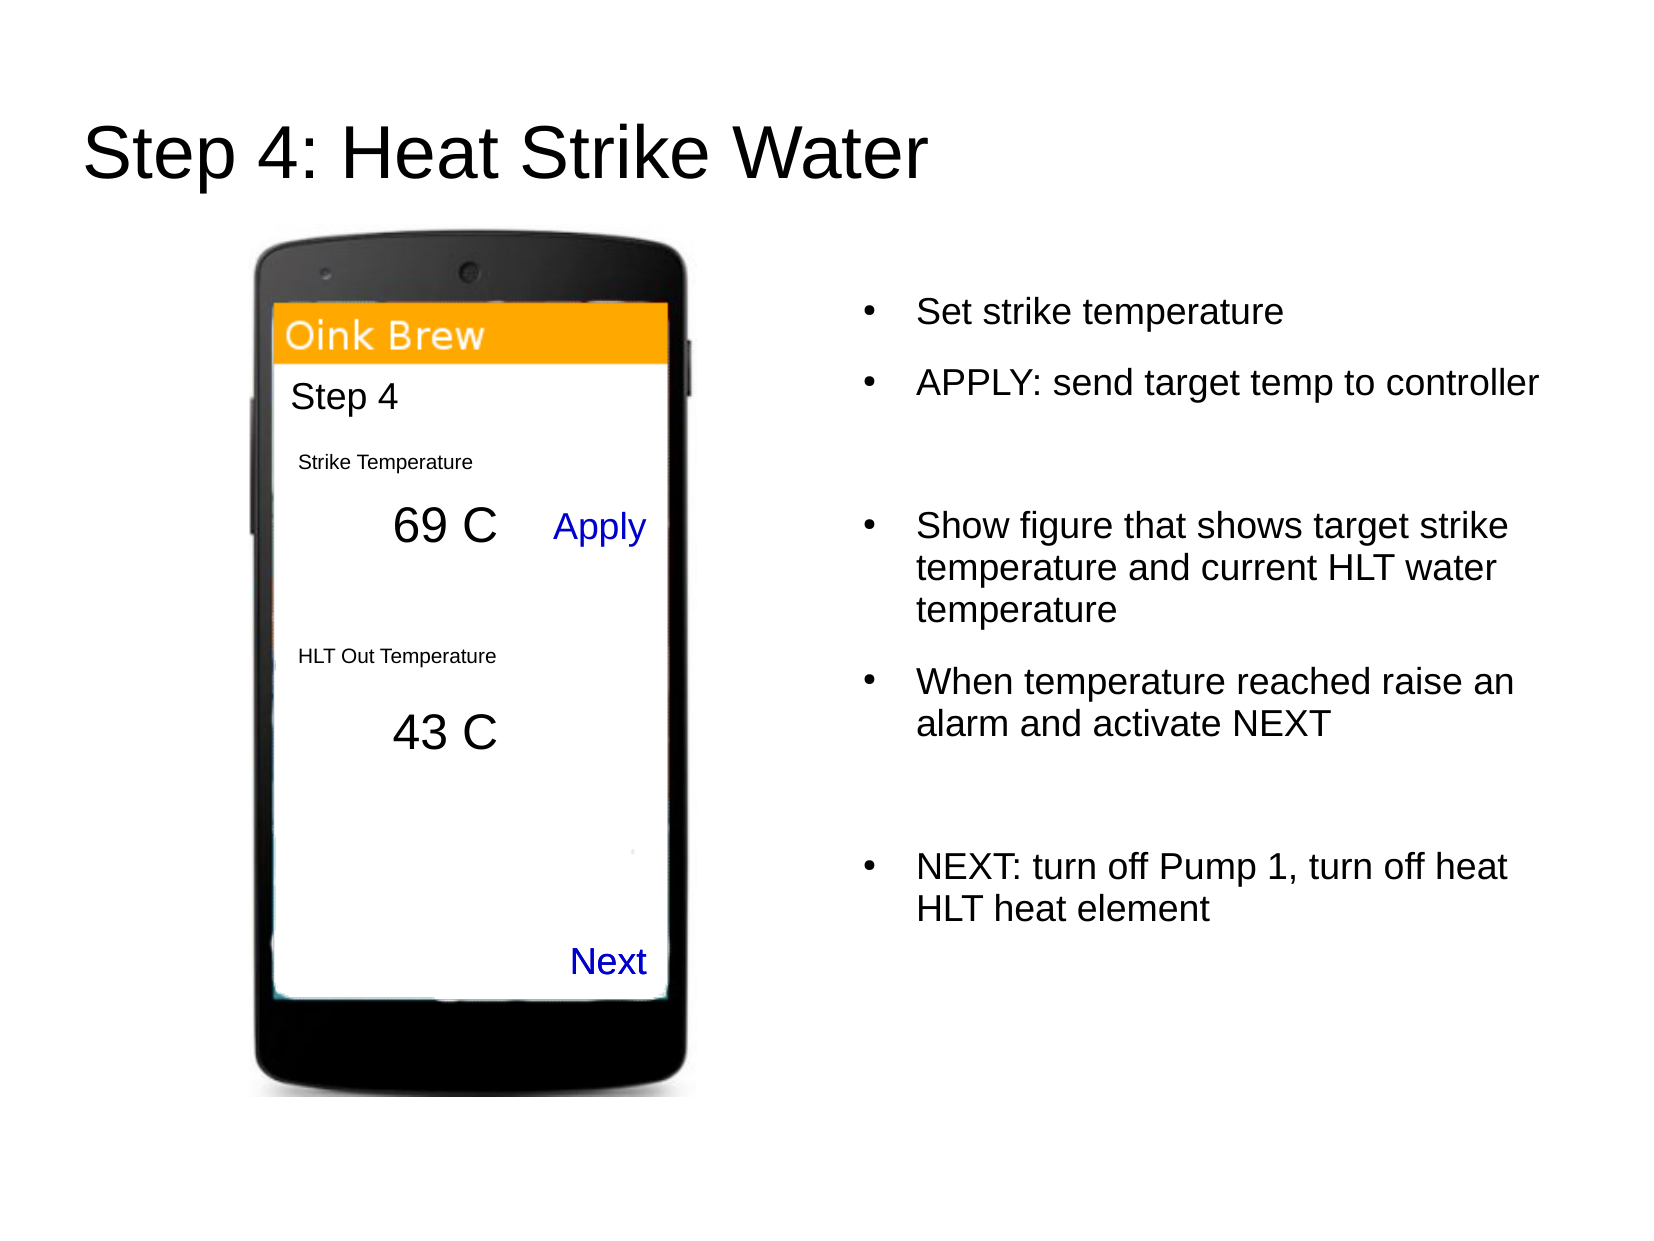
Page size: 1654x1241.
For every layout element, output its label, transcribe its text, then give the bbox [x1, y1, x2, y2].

title Step 4: Heat Strike Water [82, 49, 1571, 257]
text_box HLT Out Temperature [283, 637, 511, 677]
list Set strike temperature APPLY: send target temp to controller Show figure that shows target strike temperature and current HLT water temperature When temperature reached raise an alarm and activate NEXT NEXT: turn off Pump 1, turn off heat HLT heat element [845, 290, 1572, 1010]
text_box Apply [496, 498, 662, 556]
text_box 43 C [377, 696, 544, 768]
text_box Step 4 [275, 368, 414, 426]
picture [249, 224, 697, 1097]
text_box 69 C [377, 490, 544, 562]
text_box Next [496, 933, 662, 990]
text_box Strike Temperature [283, 442, 488, 482]
